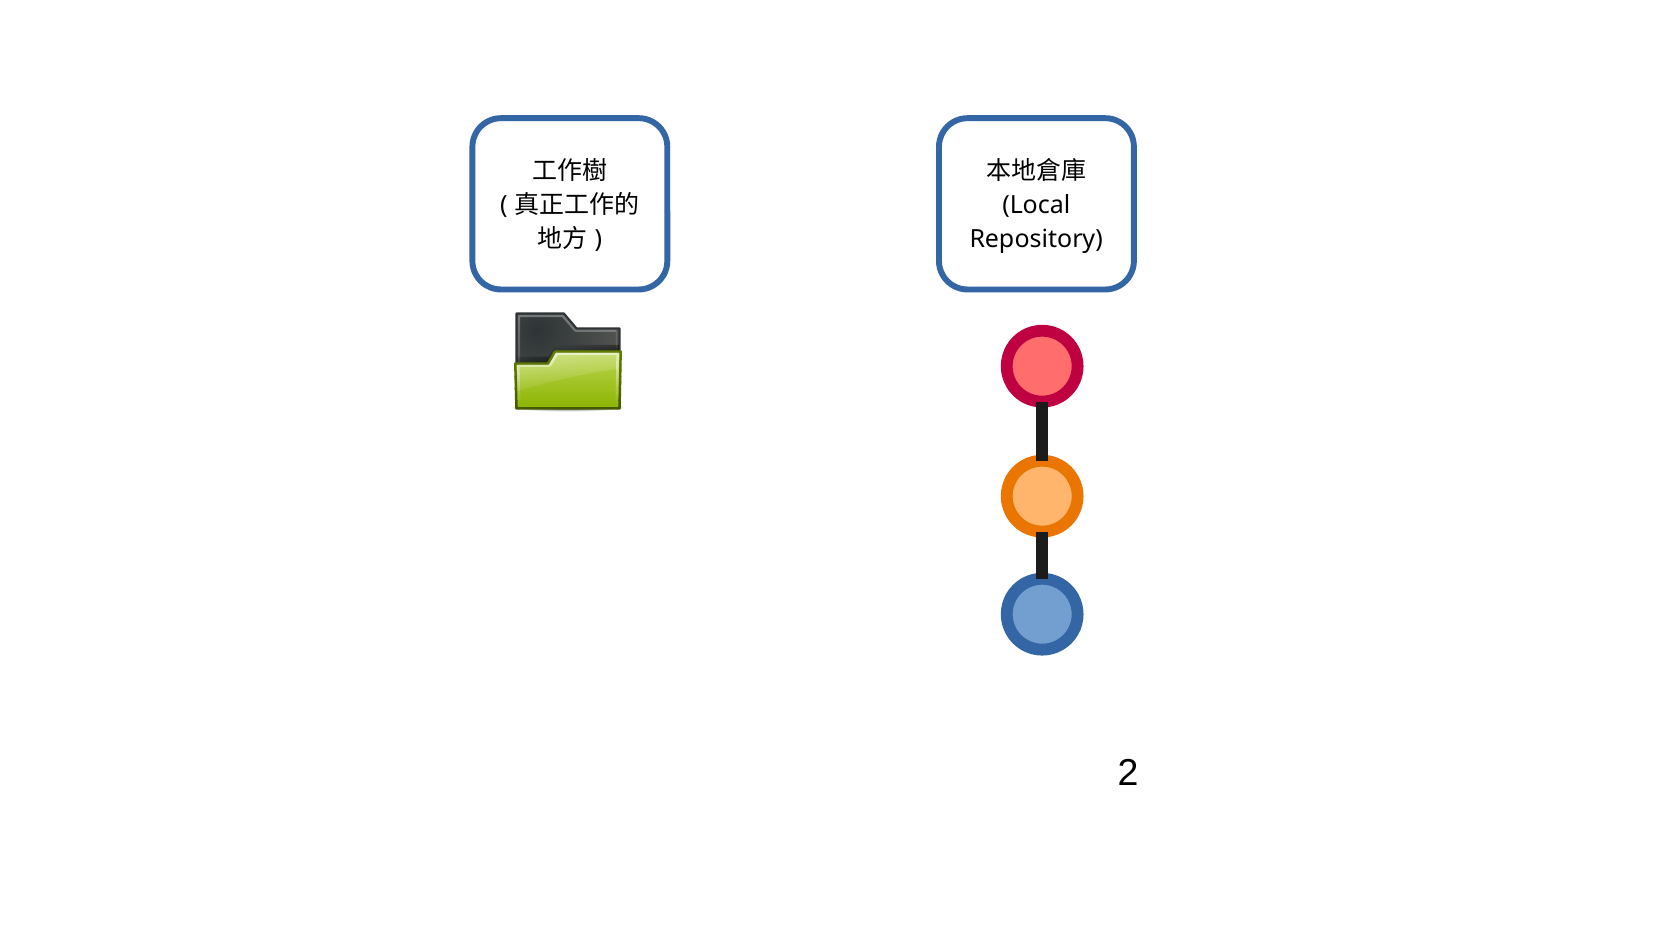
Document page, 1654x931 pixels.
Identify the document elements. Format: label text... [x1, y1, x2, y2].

picture [510, 303, 626, 418]
text_box 工作樹 (真正工作的地方) [472, 118, 668, 290]
text_box [1006, 579, 1078, 650]
text_box [1006, 461, 1078, 532]
text_box [1006, 330, 1078, 402]
text_box 本地倉庫 (Local Repository) [938, 118, 1134, 290]
text_box 2 [1098, 744, 1158, 801]
